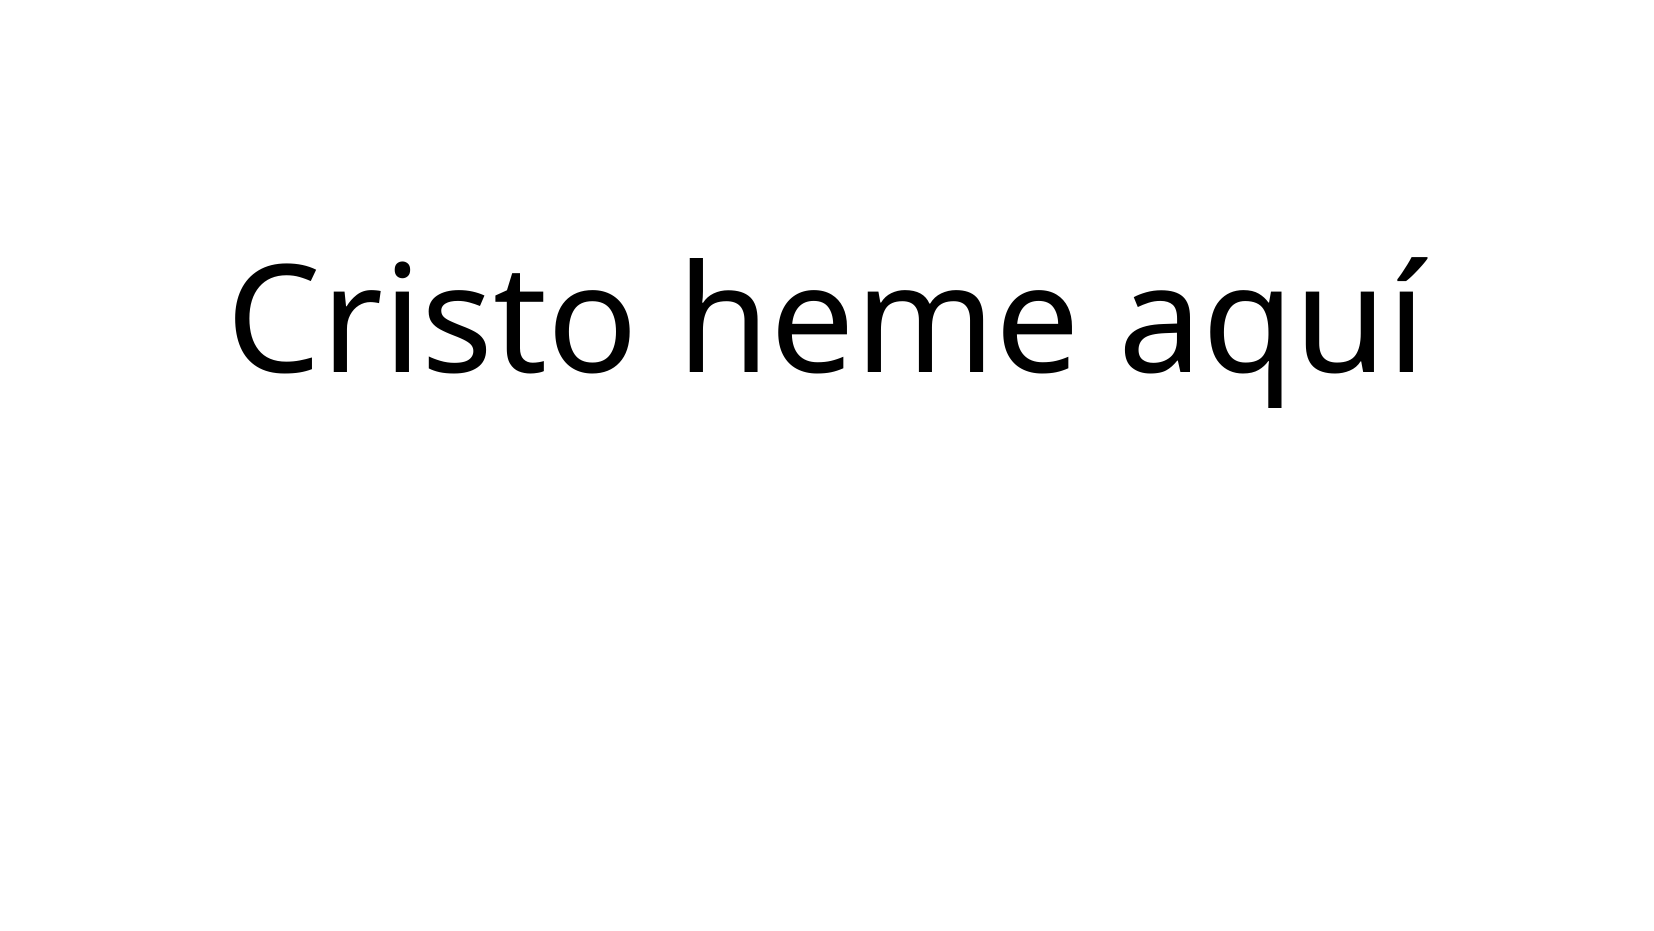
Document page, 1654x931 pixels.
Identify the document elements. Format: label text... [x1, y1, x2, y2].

title Cristo heme aquí [0, 208, 1654, 420]
